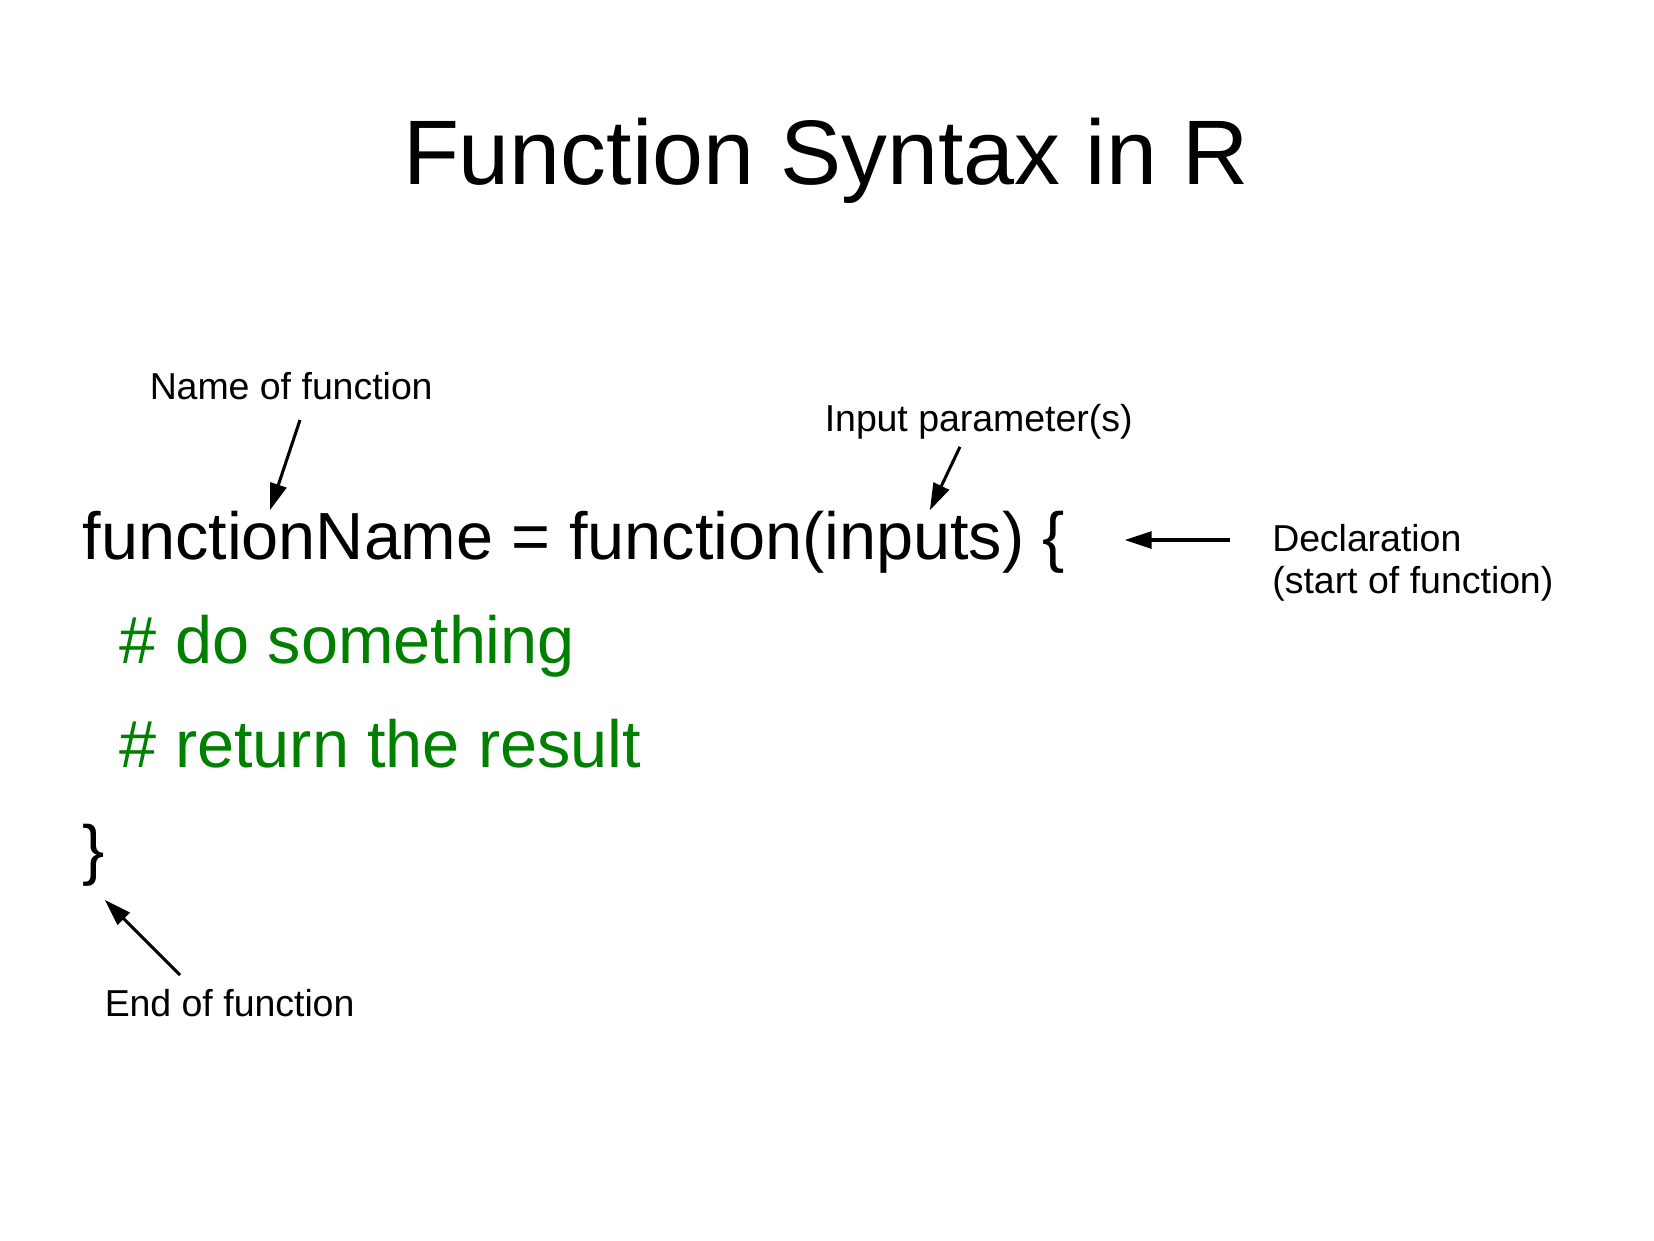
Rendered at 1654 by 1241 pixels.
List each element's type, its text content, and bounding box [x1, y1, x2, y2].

text_box Declaration (start of function) [1257, 510, 1569, 609]
list functionName = function(inputs) { # do something # return the result } [82, 290, 1538, 1010]
text_box End of function [90, 975, 370, 1032]
title Function Syntax in R [82, 49, 1571, 257]
text_box Input parameter(s) [810, 390, 1148, 447]
text_box Name of function [135, 357, 448, 415]
